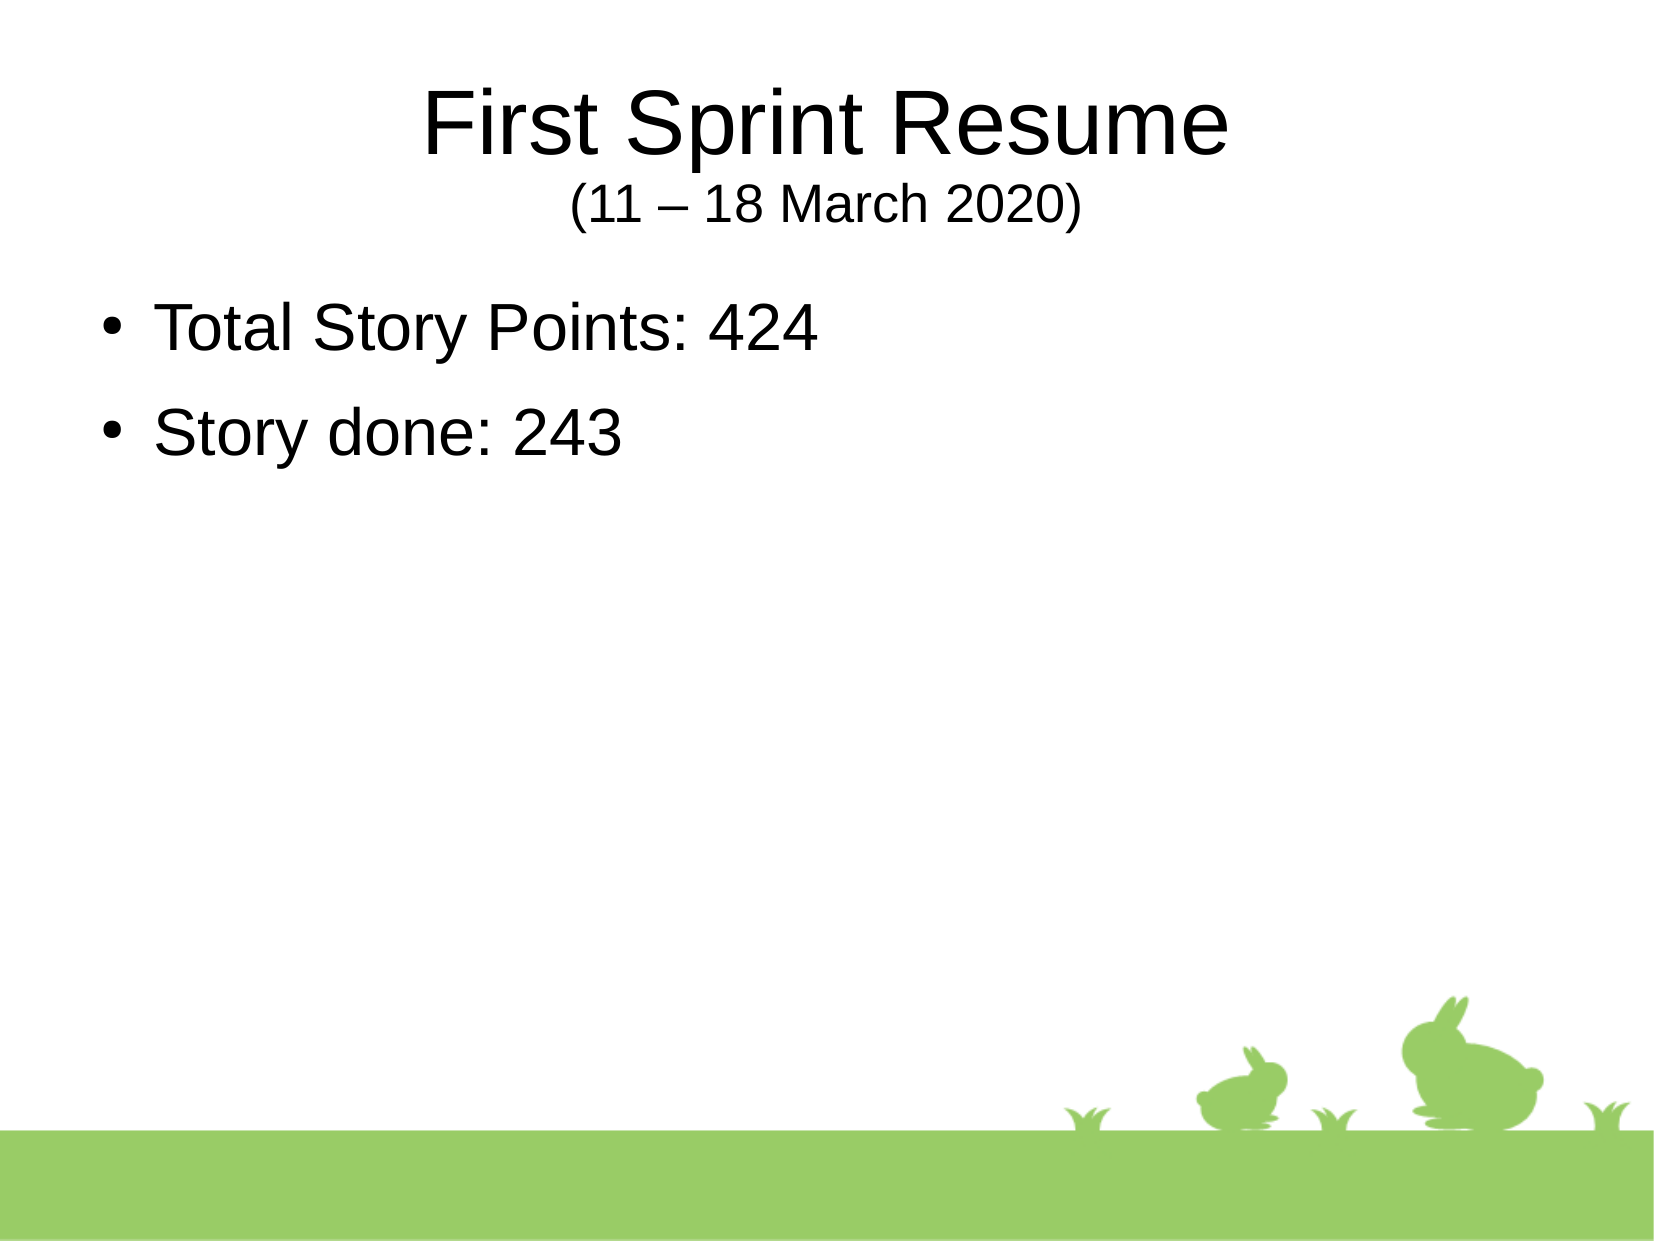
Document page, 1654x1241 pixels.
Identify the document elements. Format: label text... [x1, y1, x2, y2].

picture [0, 0, 1654, 1241]
list Total Story Points: 424 Story done: 243 [82, 290, 1571, 1010]
title First Sprint Resume (11 – 18 March 2020) [82, 49, 1571, 257]
